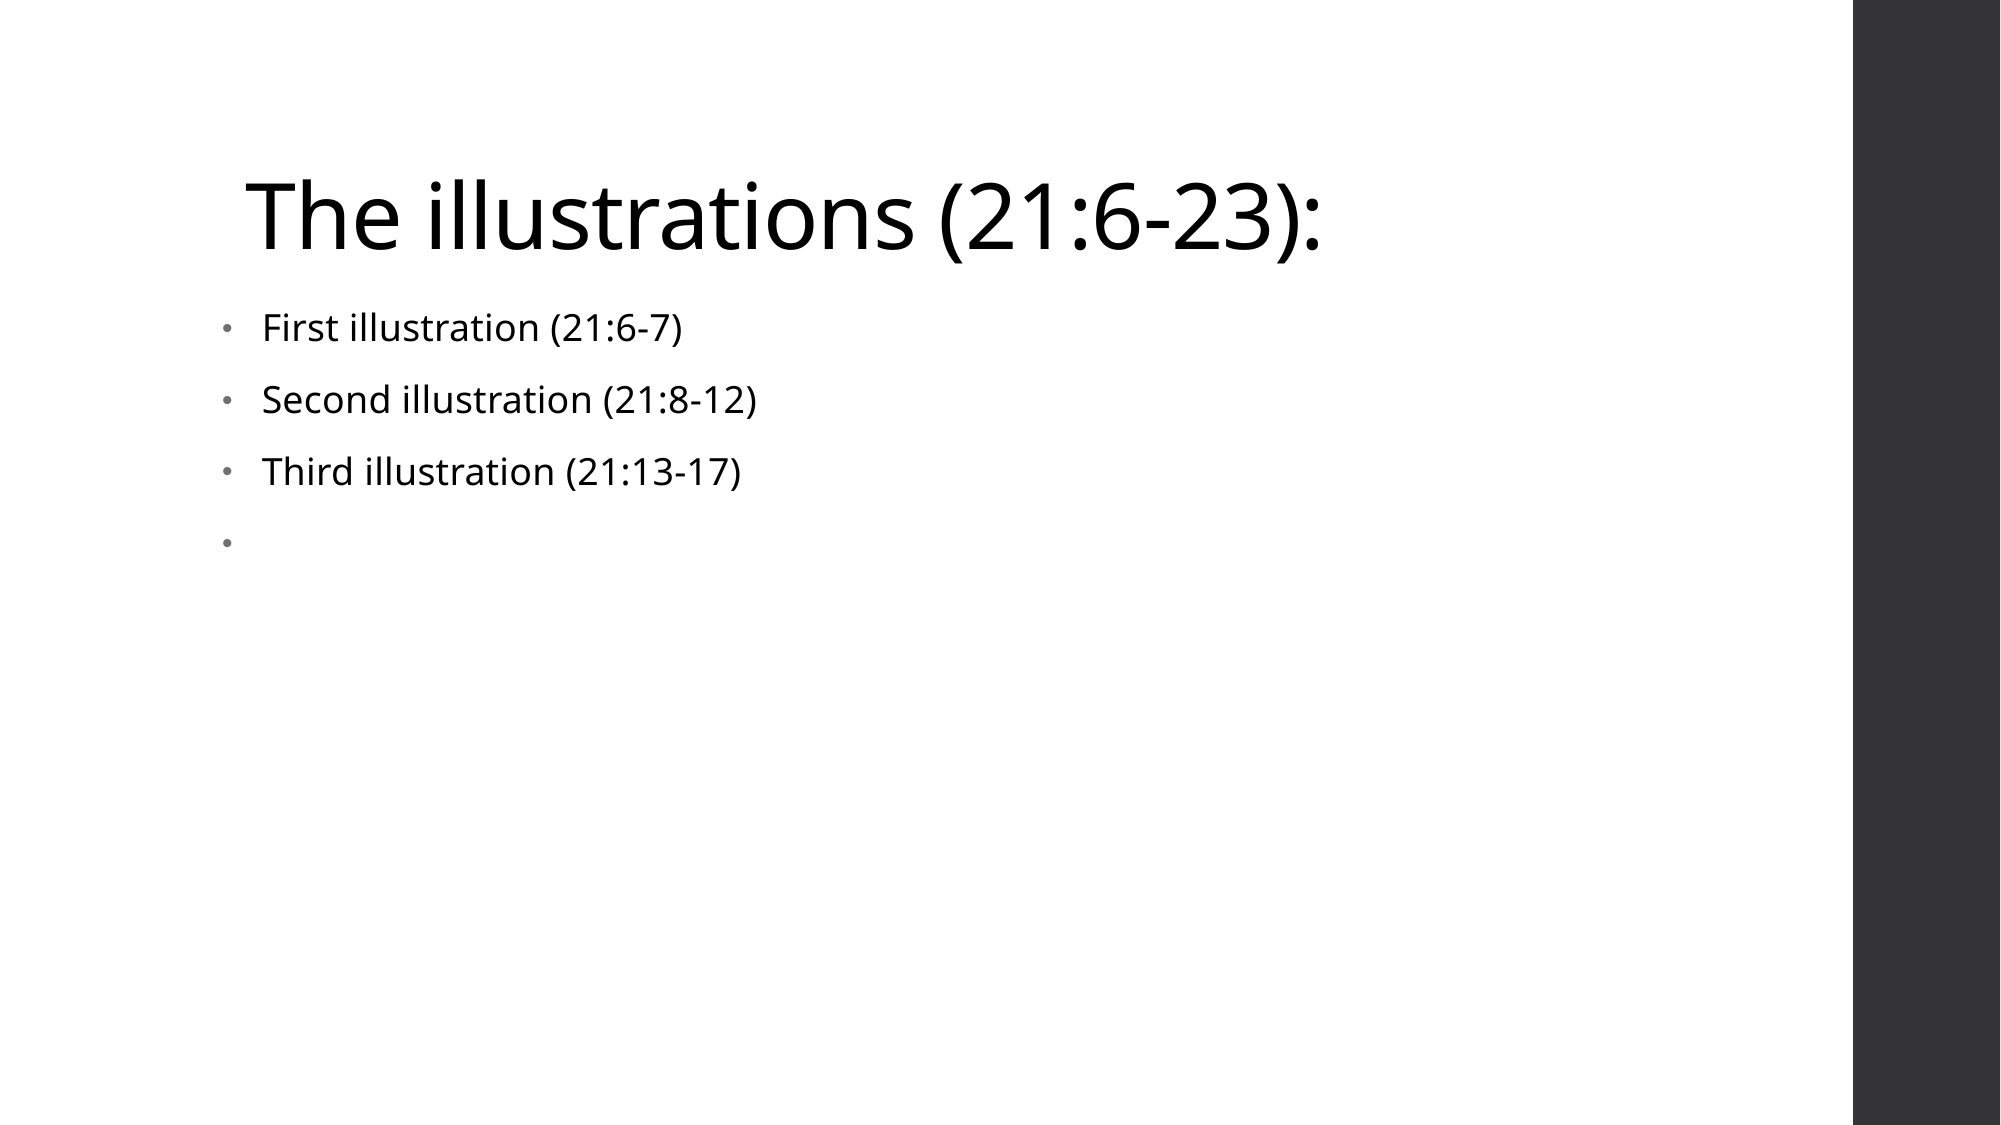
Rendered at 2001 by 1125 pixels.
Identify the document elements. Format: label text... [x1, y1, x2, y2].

list First illustration (21:6-7) Second illustration (21:8-12) Third illustration (21:13-17) [206, 299, 1617, 1014]
title The illustrations (21:6-23): [206, 60, 1797, 278]
